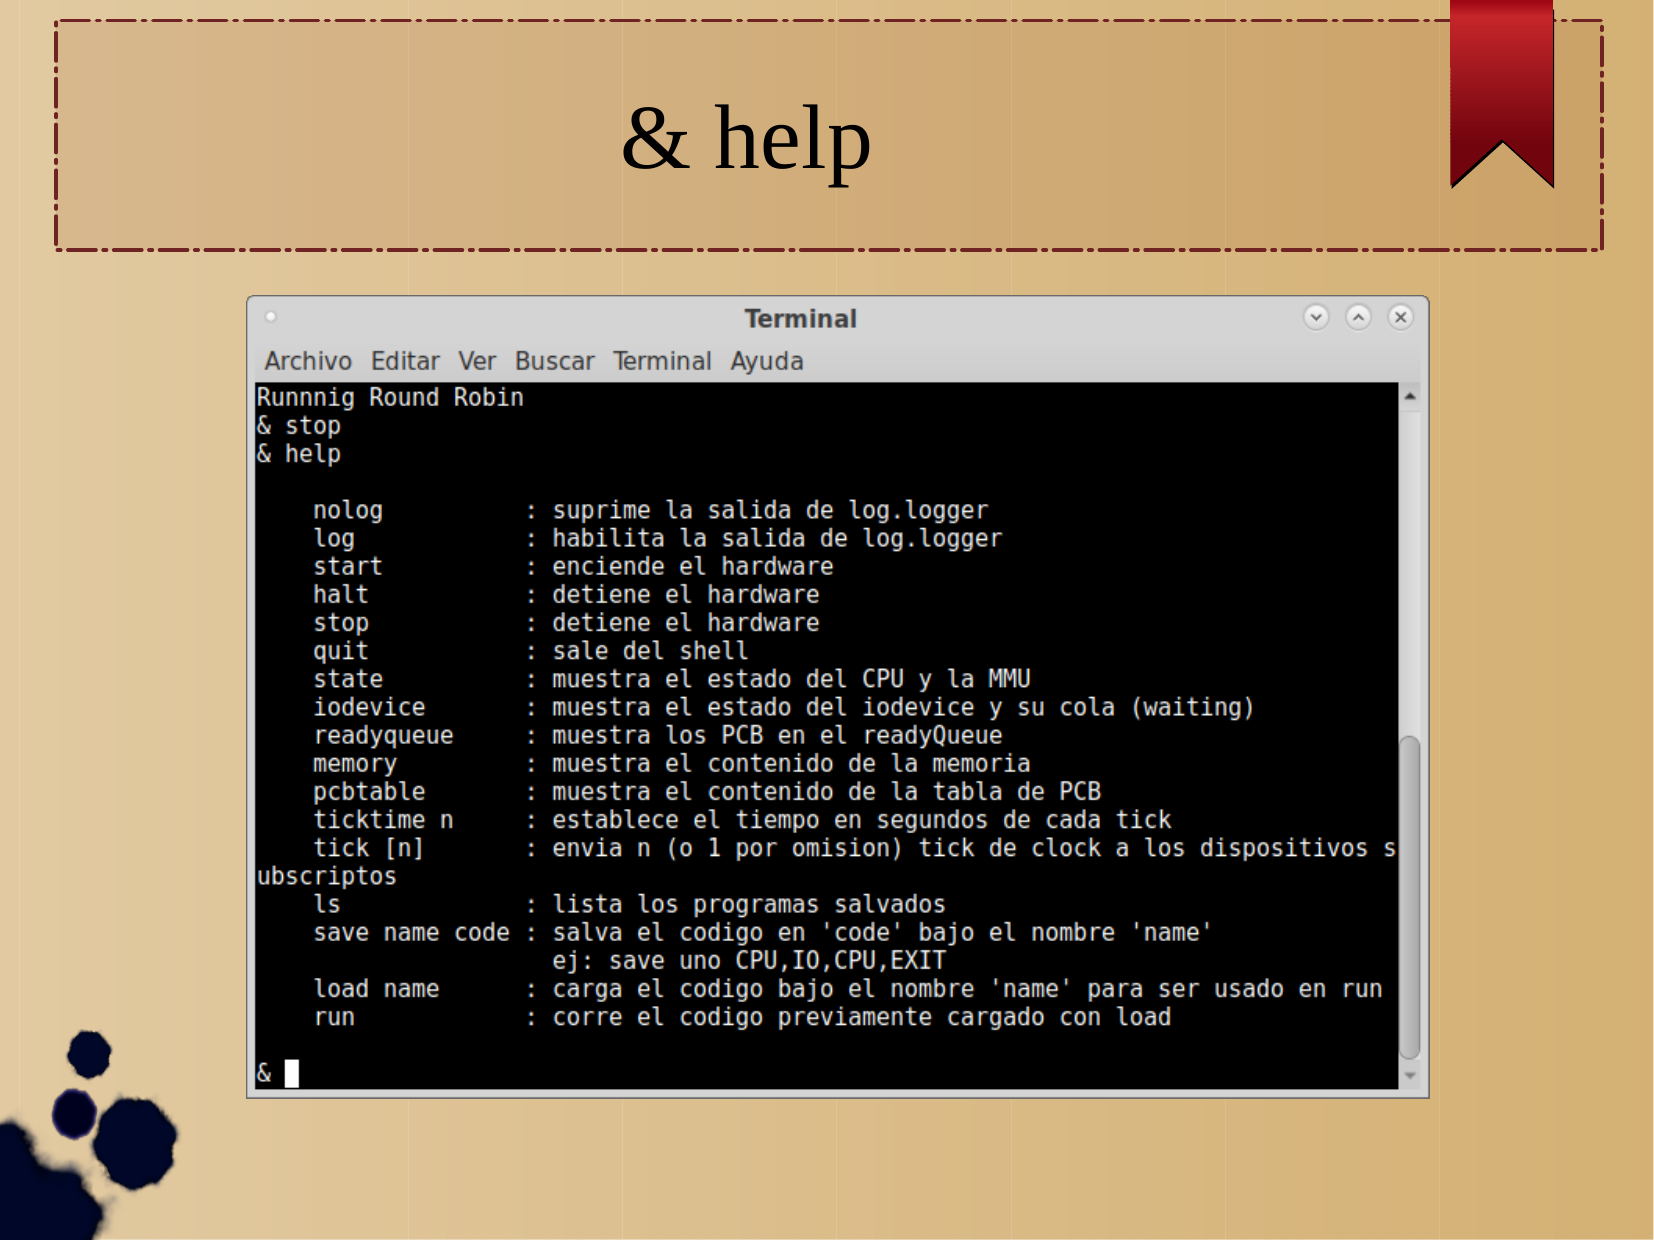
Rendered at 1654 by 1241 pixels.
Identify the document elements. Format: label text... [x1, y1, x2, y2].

picture [246, 295, 1430, 1099]
title & help [82, 47, 1412, 229]
